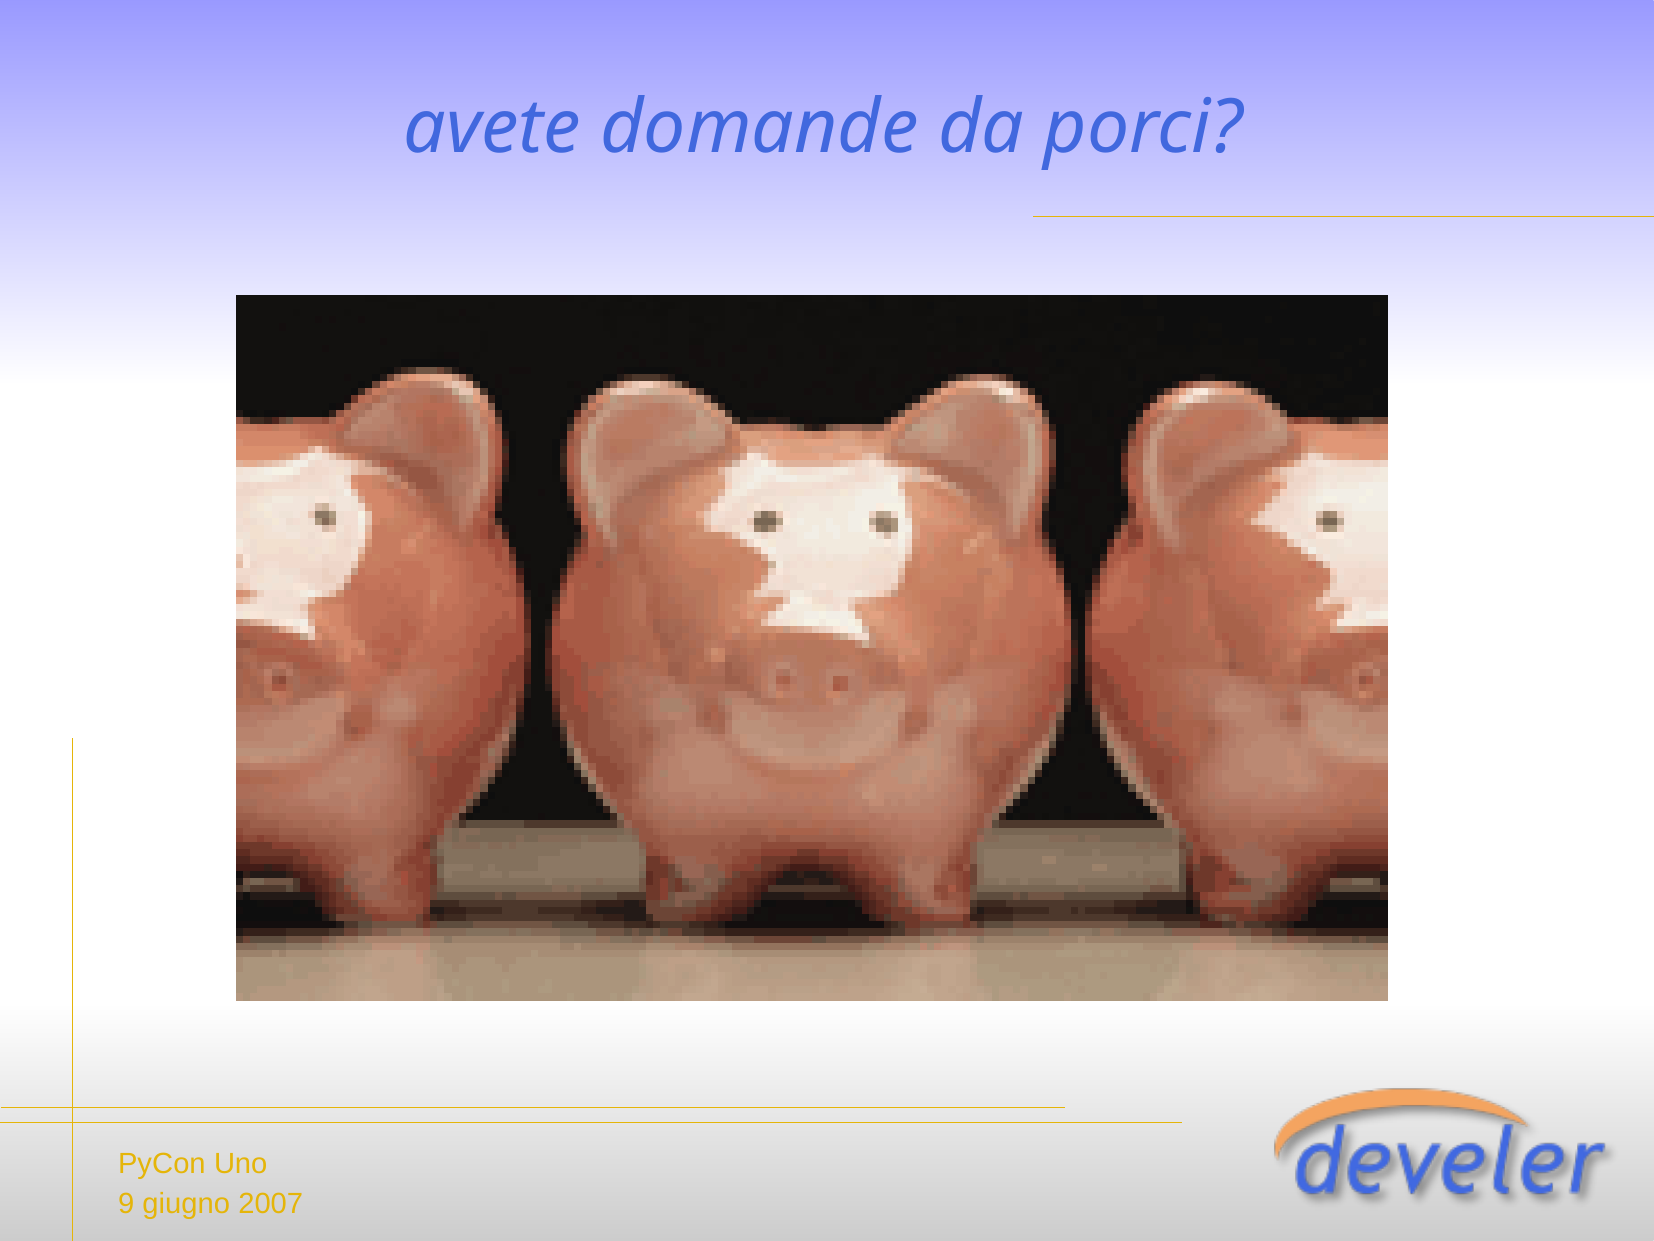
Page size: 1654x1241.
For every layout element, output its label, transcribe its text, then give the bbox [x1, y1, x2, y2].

title avete domande da porci? [82, 29, 1565, 217]
picture [236, 295, 1388, 1001]
picture [1269, 1083, 1622, 1211]
